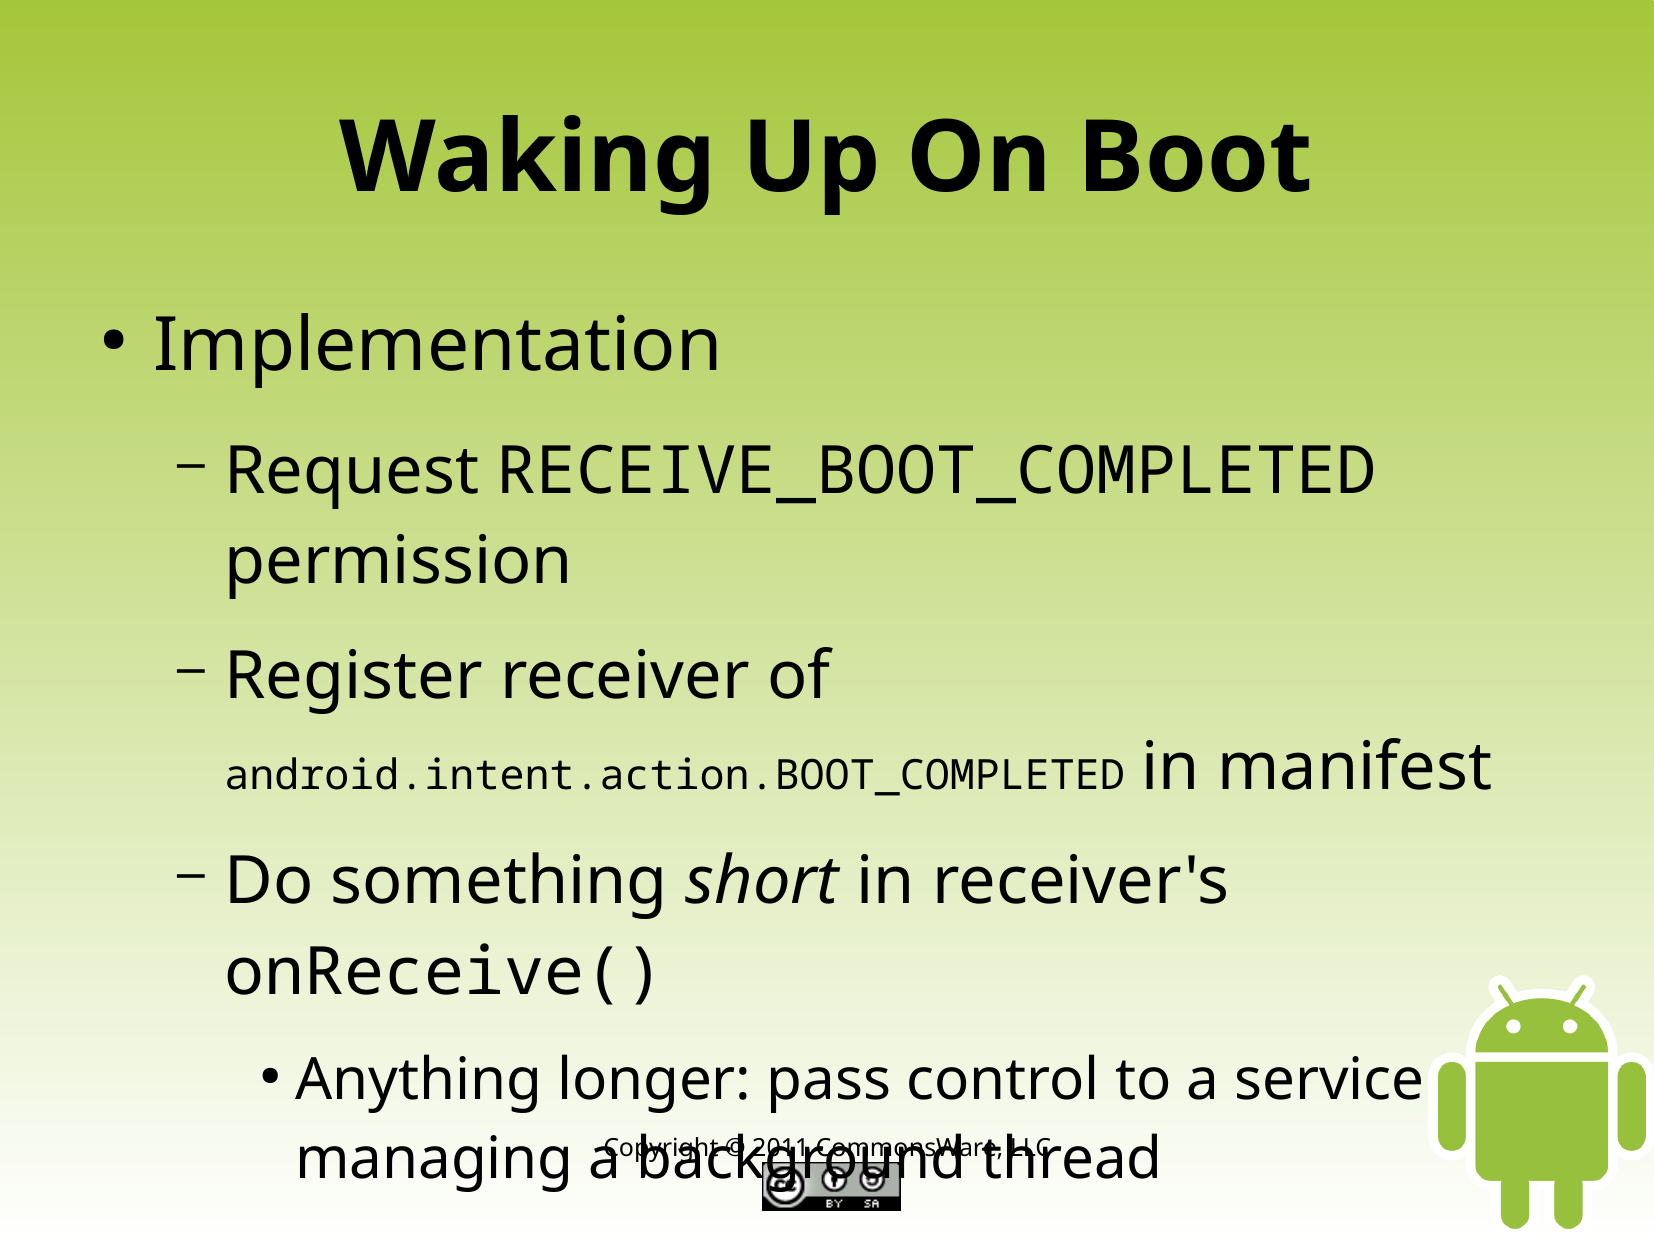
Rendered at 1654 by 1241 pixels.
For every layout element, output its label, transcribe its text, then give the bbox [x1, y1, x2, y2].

picture [832, 1162, 850, 1174]
list Implementation Request RECEIVE_BOOT_COMPLETED permission Register receiver of android.intent.action.BOOT_COMPLETED in manifest Do something short in receiver's onReceive() Anything longer: pass control to a service managing a background thread [82, 290, 1571, 1094]
title Waking Up On Boot [82, 49, 1571, 257]
picture [868, 1162, 884, 1174]
picture [773, 1162, 790, 1174]
picture [1428, 975, 1654, 1238]
picture [762, 1162, 901, 1211]
